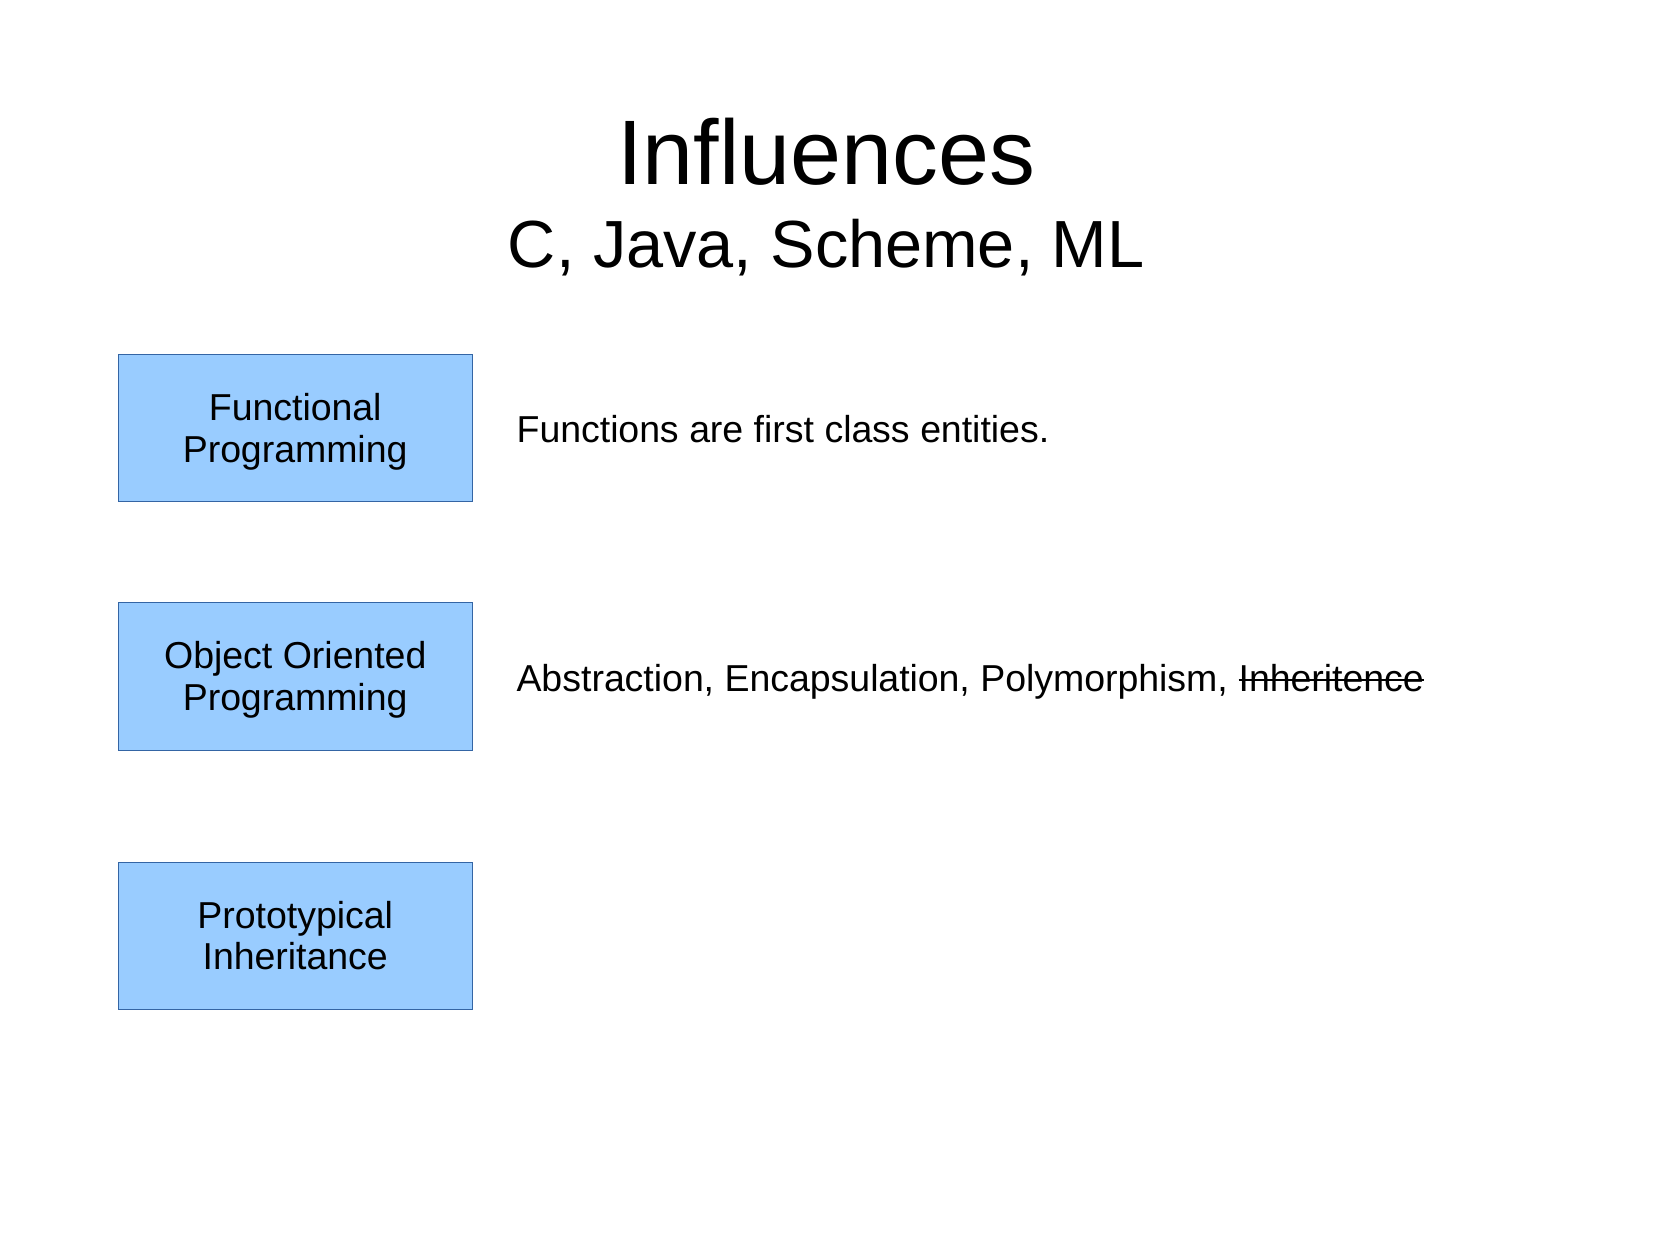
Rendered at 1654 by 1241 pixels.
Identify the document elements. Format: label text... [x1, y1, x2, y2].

title Influences [82, 49, 1571, 257]
text_box Object Oriented Programming [118, 602, 473, 751]
text_box Prototypical Inheritance [118, 862, 473, 1010]
text_box Abstraction, Encapsulation, Polymorphism, Inheritence [501, 649, 1439, 707]
text_box Functional Programming [118, 354, 473, 502]
list C, Java, Scheme, ML [437, 207, 1170, 284]
text_box Functions are first class entities. [501, 401, 1065, 459]
